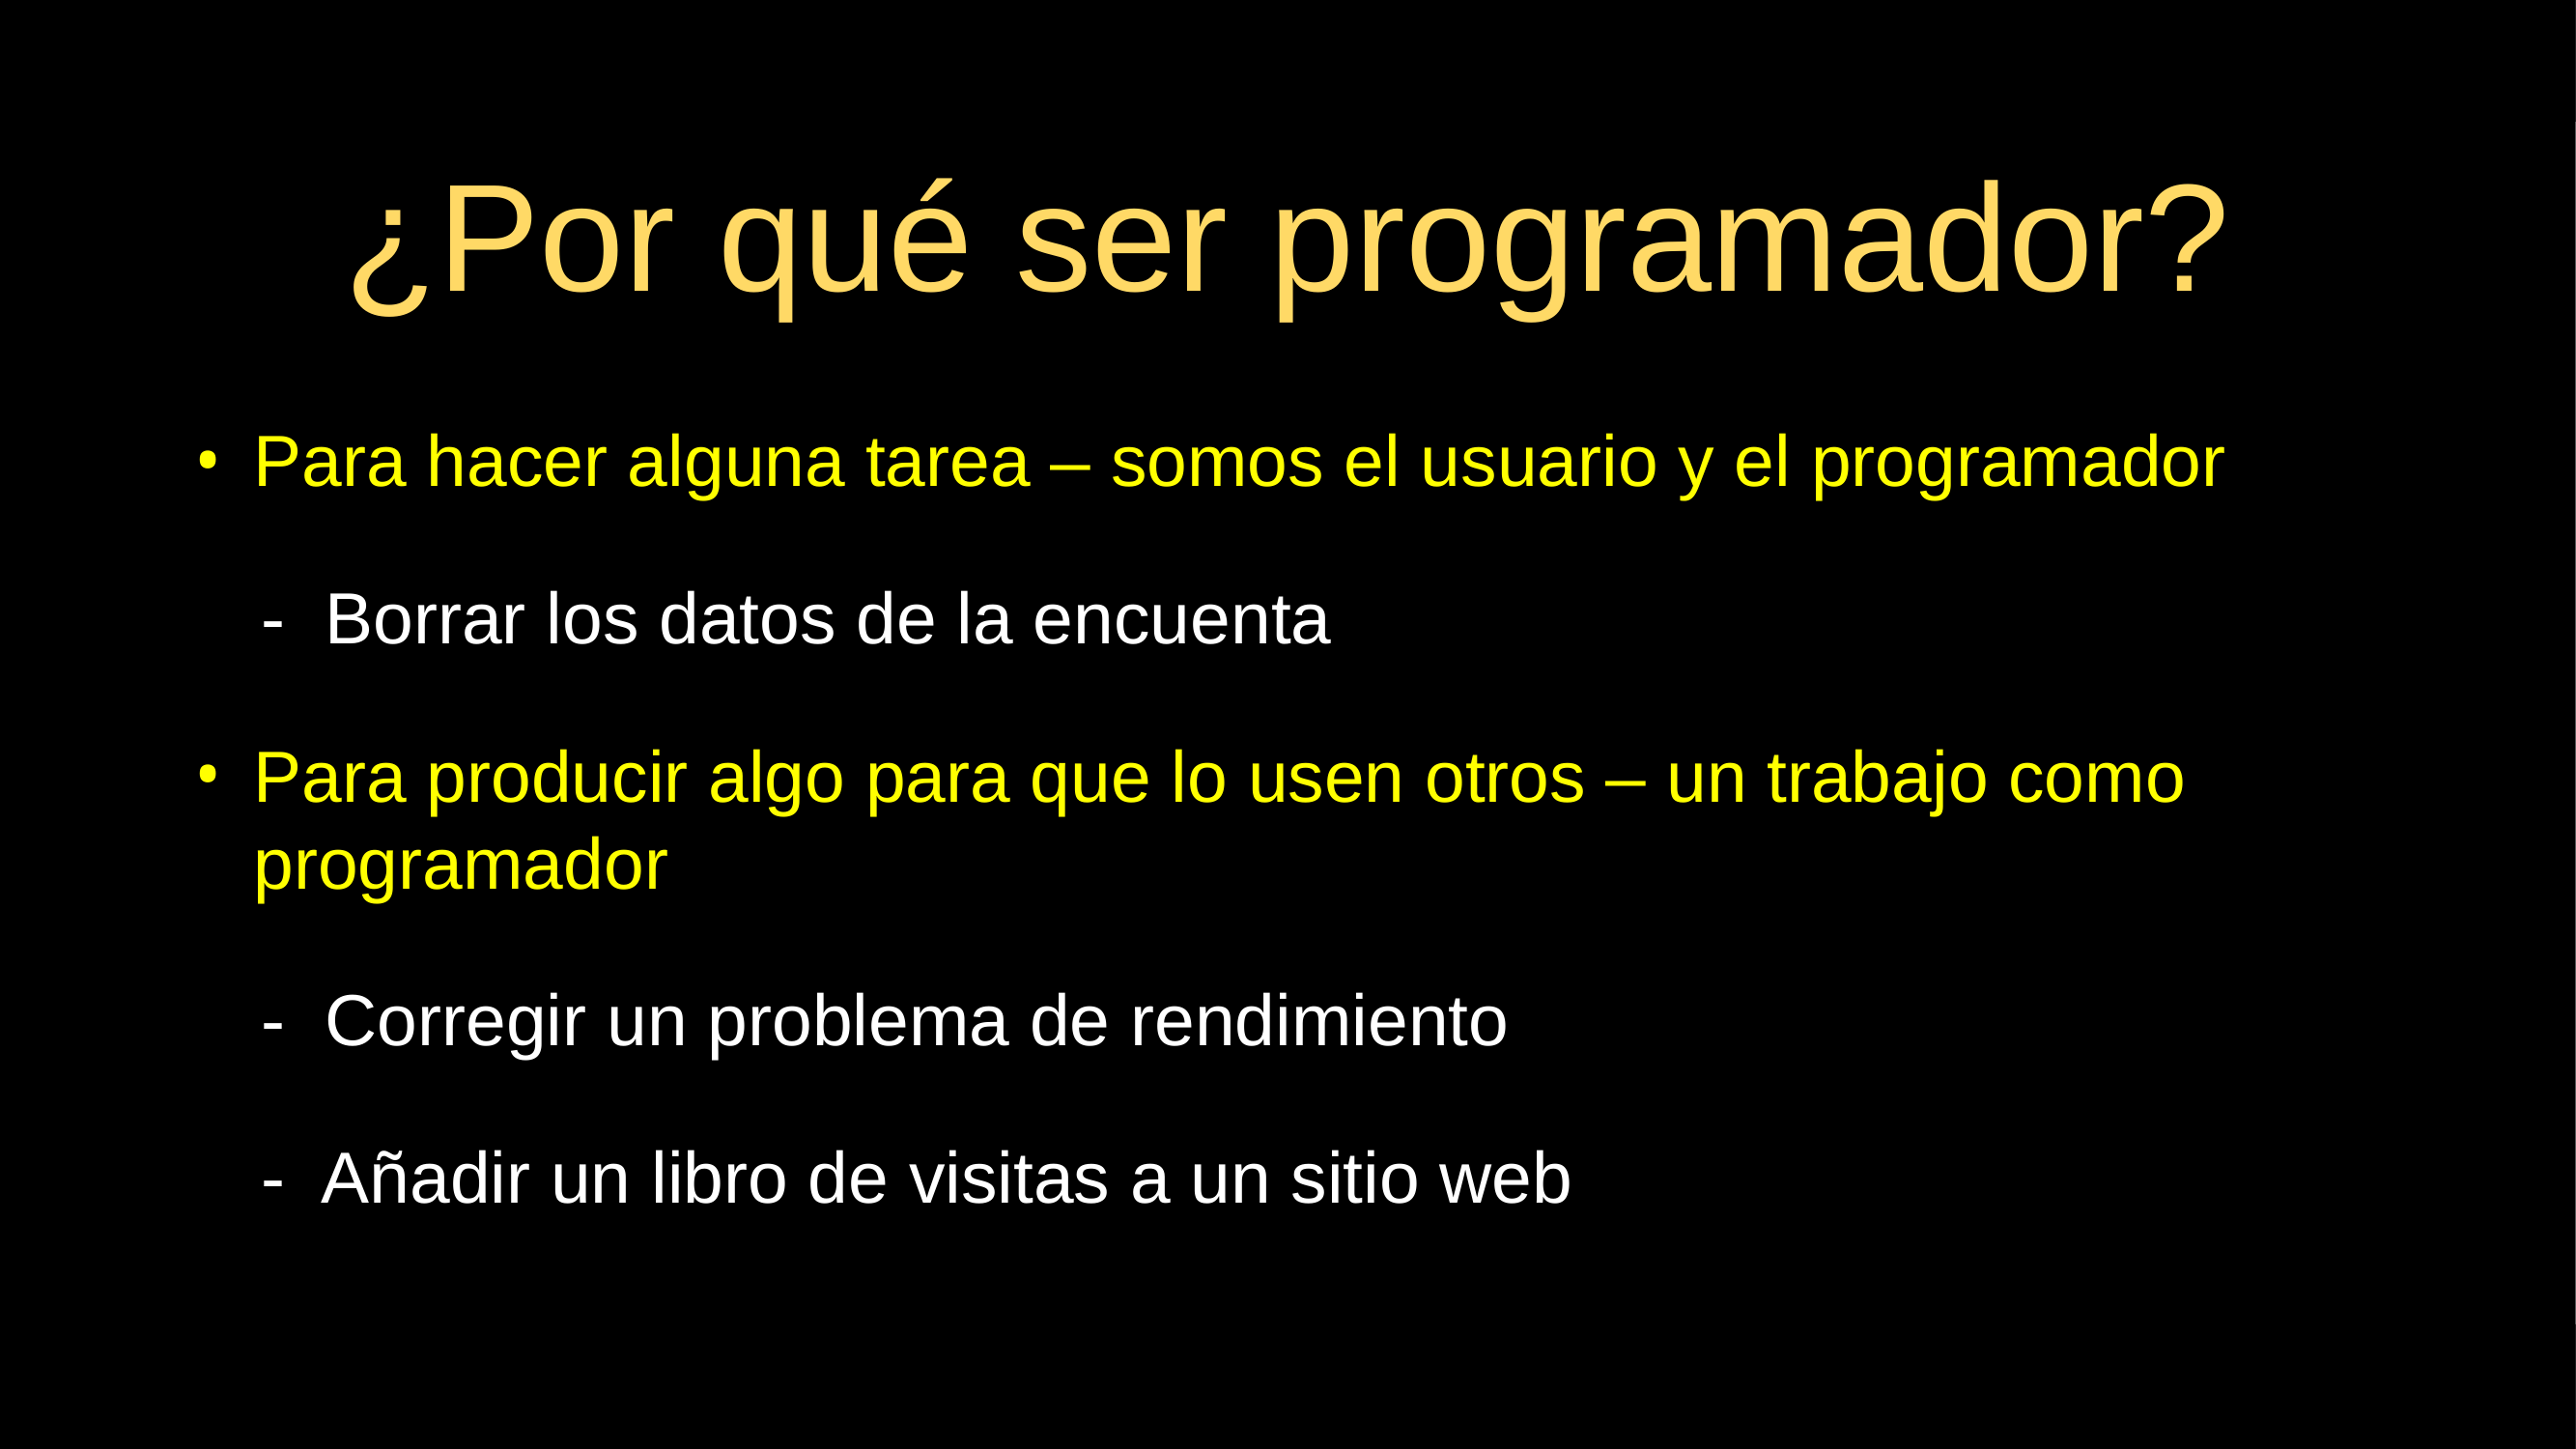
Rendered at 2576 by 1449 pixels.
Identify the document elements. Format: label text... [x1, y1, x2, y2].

list Para hacer alguna tarea – somos el usuario y el programador - Borrar los datos de la encuenta Para producir algo para que lo usen otros – un trabajo como programador - Corregir un problema de rendimiento - Añadir un libro de visitas a un sitio web [128, 338, 2448, 1294]
title ¿Por qué ser programador? [128, 122, 2448, 338]
